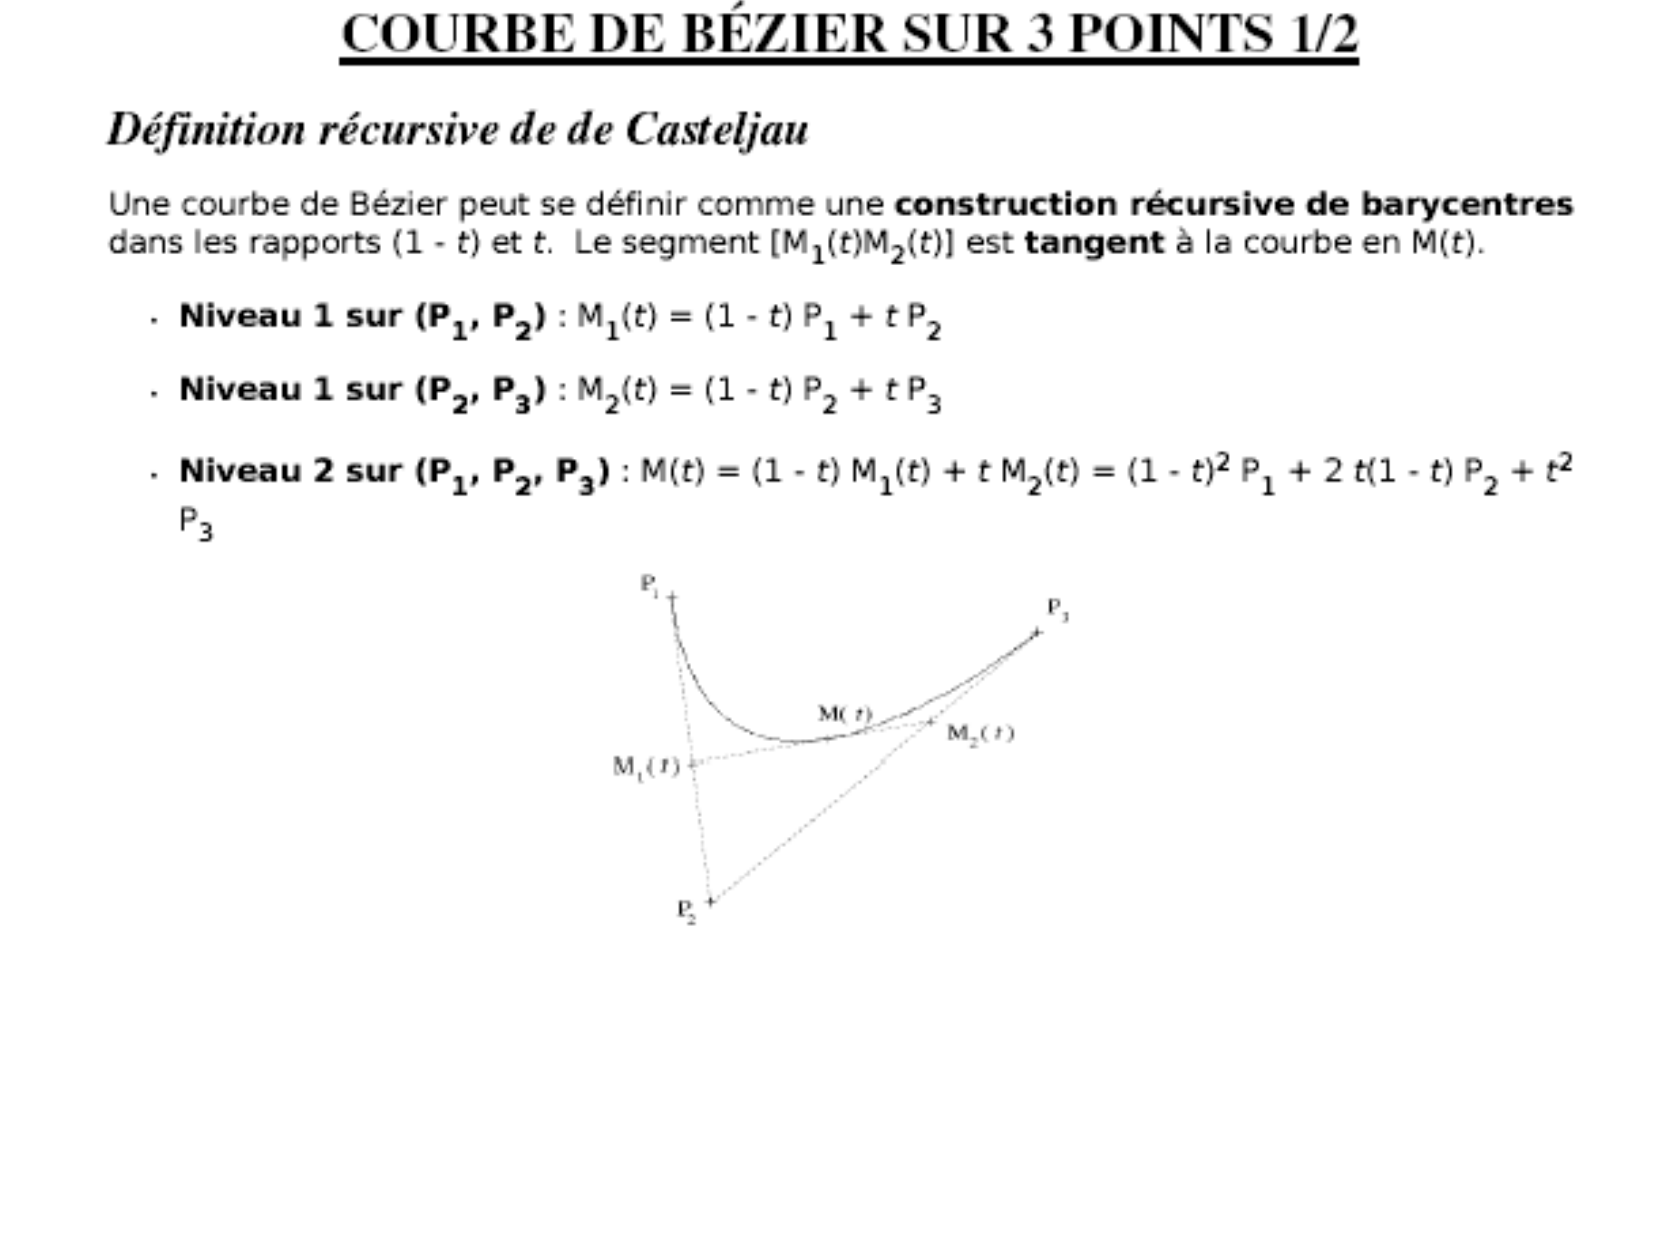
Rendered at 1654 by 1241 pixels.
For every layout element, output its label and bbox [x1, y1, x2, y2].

picture [0, 0, 1654, 934]
